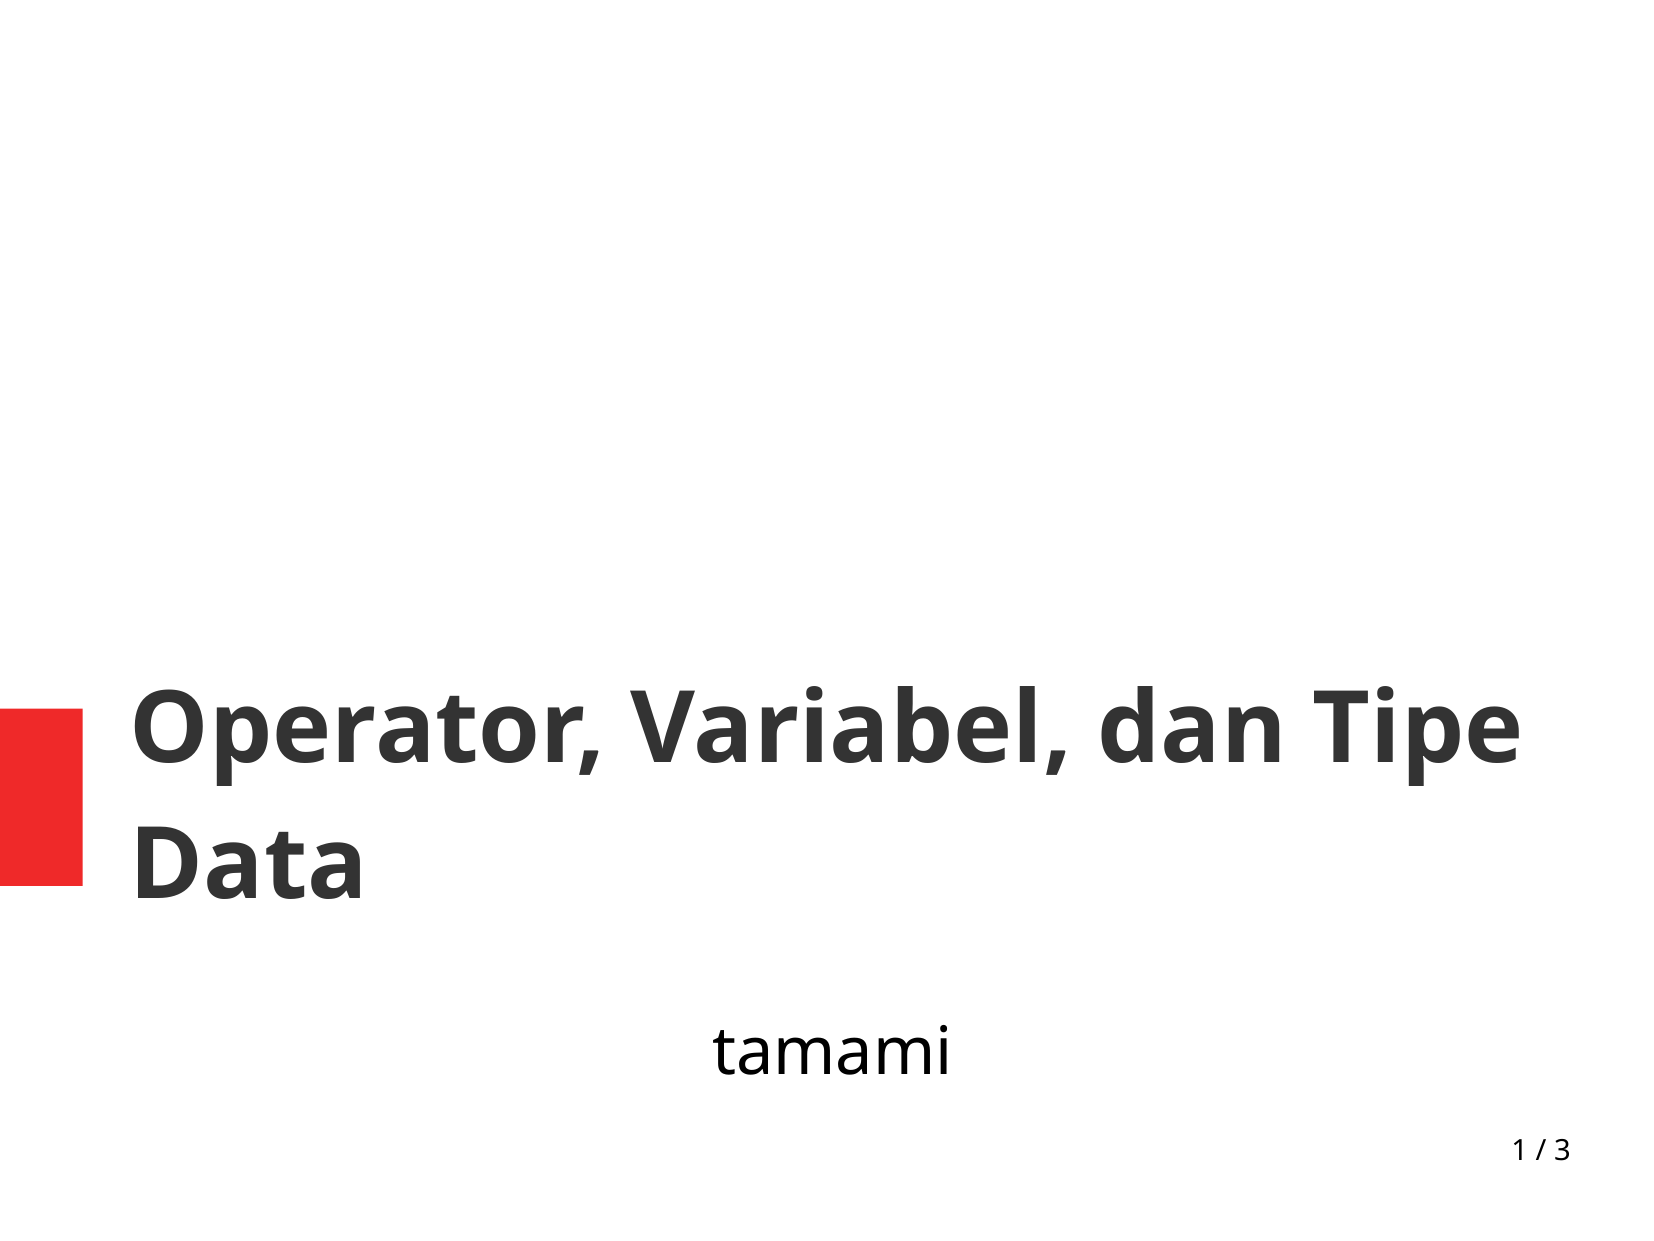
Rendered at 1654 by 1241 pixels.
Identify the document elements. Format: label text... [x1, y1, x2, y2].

subtitle tamami [129, 968, 1536, 1130]
title Operator, Variabel, dan Tipe Data [129, 673, 1536, 910]
